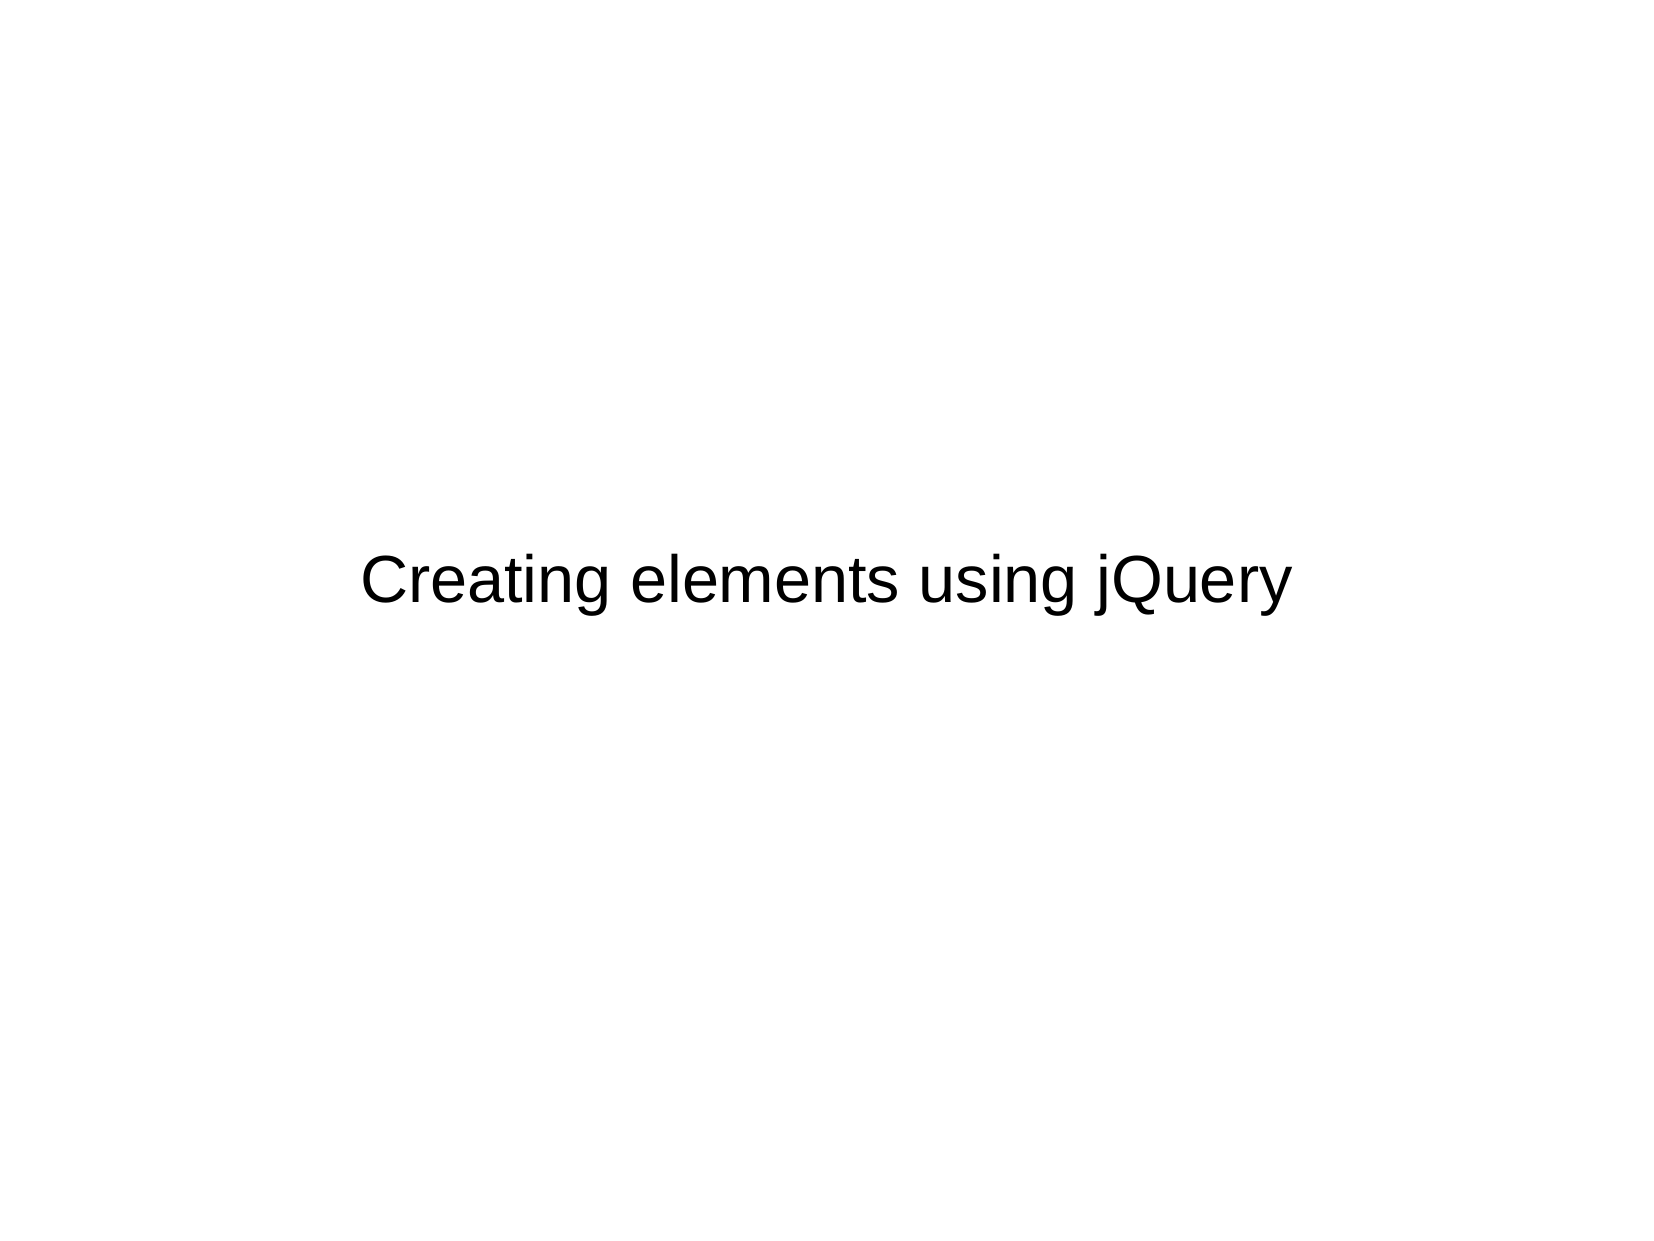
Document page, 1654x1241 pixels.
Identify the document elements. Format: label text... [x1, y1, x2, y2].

subtitle Creating elements using jQuery [82, 49, 1571, 1109]
